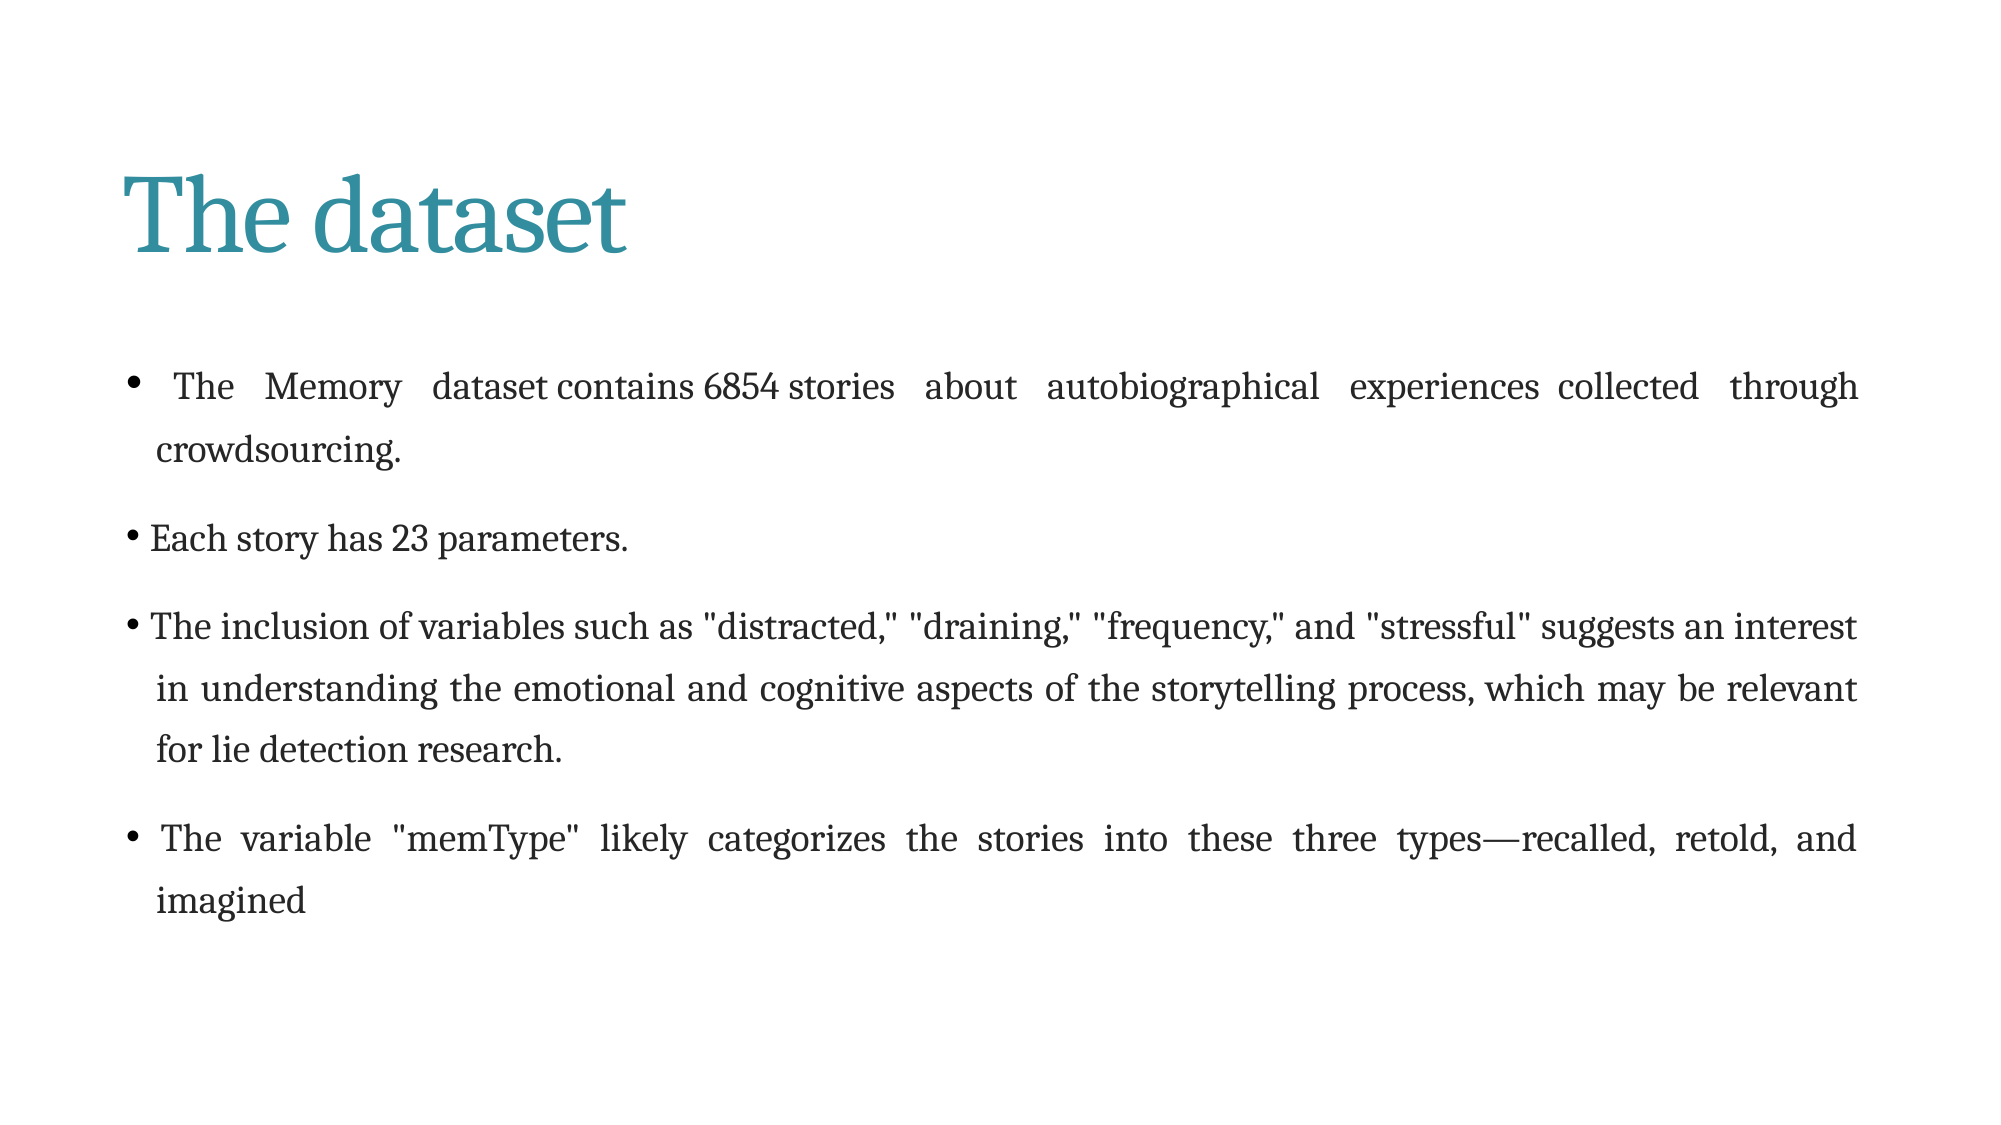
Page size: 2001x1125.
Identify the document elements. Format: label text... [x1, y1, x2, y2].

list The Memory dataset contains 6854 stories about autobiographical experiences collected through crowdsourcing. Each story has 23 parameters. The inclusion of variables such as "distracted," "draining," "frequency," and "stressful" suggests an interest in understanding the emotional and cognitive aspects of the storytelling process, which may be relevant for lie detection research. The variable "memType" likely categorizes the stories into these three types—recalled, retold, and imagined [111, 329, 1876, 948]
title The dataset [107, 81, 1876, 354]
